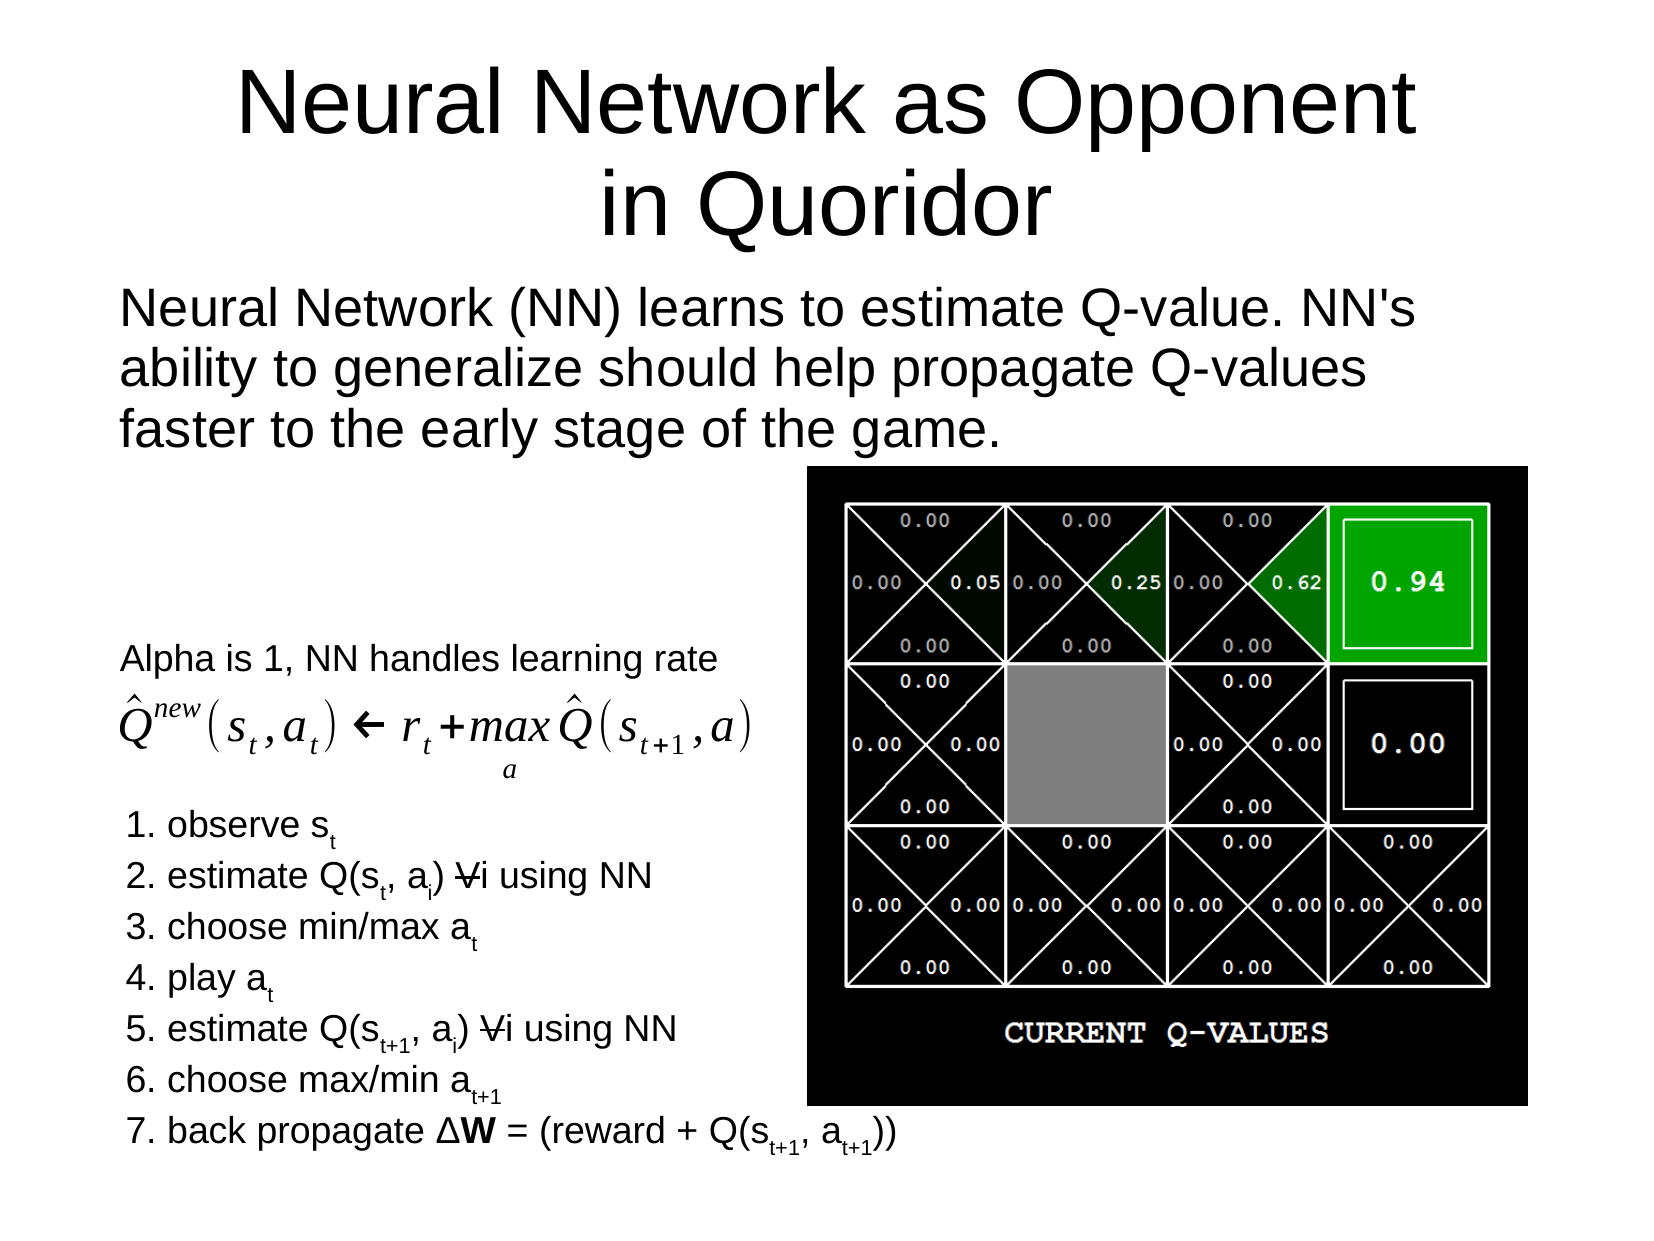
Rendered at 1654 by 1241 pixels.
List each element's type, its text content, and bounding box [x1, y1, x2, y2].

chart [105, 690, 766, 785]
text_box Alpha is 1, NN handles learning rate [105, 630, 766, 687]
text_box 1. observe st 2. estimate Q(st, ai) Vi using NN 3. choose min/max at 4. play at 5. estimate Q(st+1, ai) Vi using NN 6. choose max/min at+1 7. back propagate ΔW = (reward + Q(st+1, at+1)) [110, 796, 1221, 1168]
text_box Neural Network (NN) learns to estimate Q-value. NN's ability to generalize should help propagate Q-values faster to the early stage of the game. [105, 270, 1531, 468]
title Neural Network as Opponent in Quoridor [82, 49, 1571, 257]
picture [807, 466, 1528, 1106]
